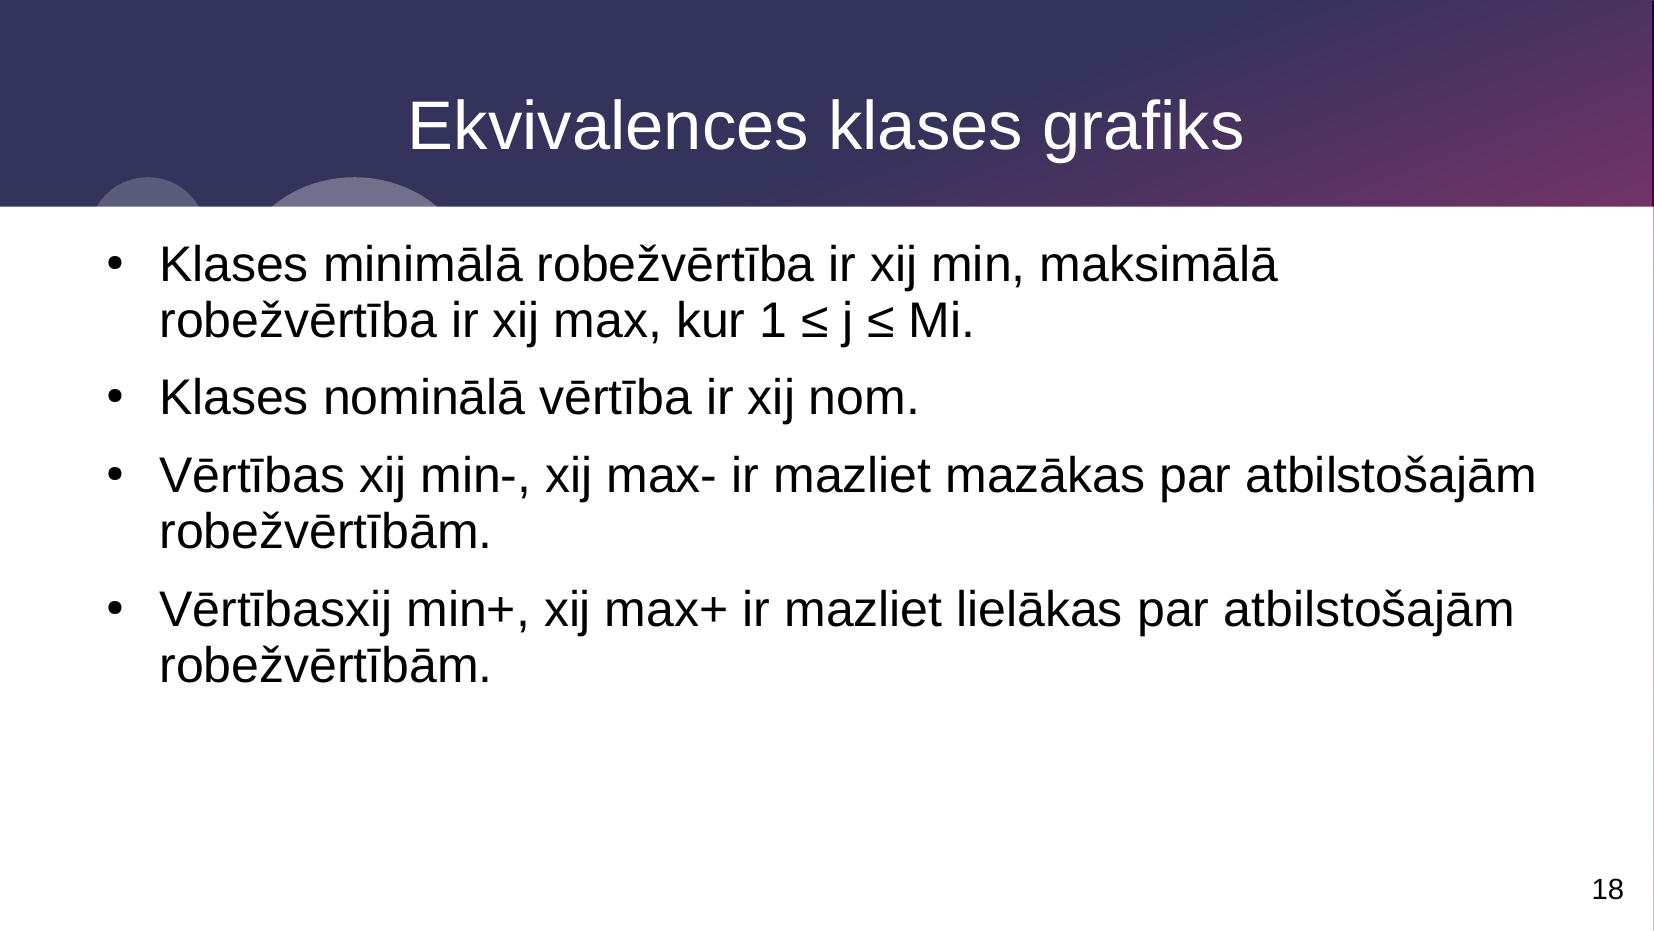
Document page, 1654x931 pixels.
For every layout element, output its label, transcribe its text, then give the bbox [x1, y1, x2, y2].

title Ekvivalences klases grafiks [88, 44, 1565, 207]
list Klases minimālā robežvērtība ir xij min, maksimālā robežvērtība ir xij max, kur 1 ≤ j ≤ Mi. Klases nominālā vērtība ir xij nom. Vērtības xij min-, xij max- ir mazliet mazākas par atbilstošajām robežvērtībām. Vērtībasxij min+, xij max+ ir mazliet lielākas par atbilstošajām robežvērtībām. [88, 236, 1565, 827]
